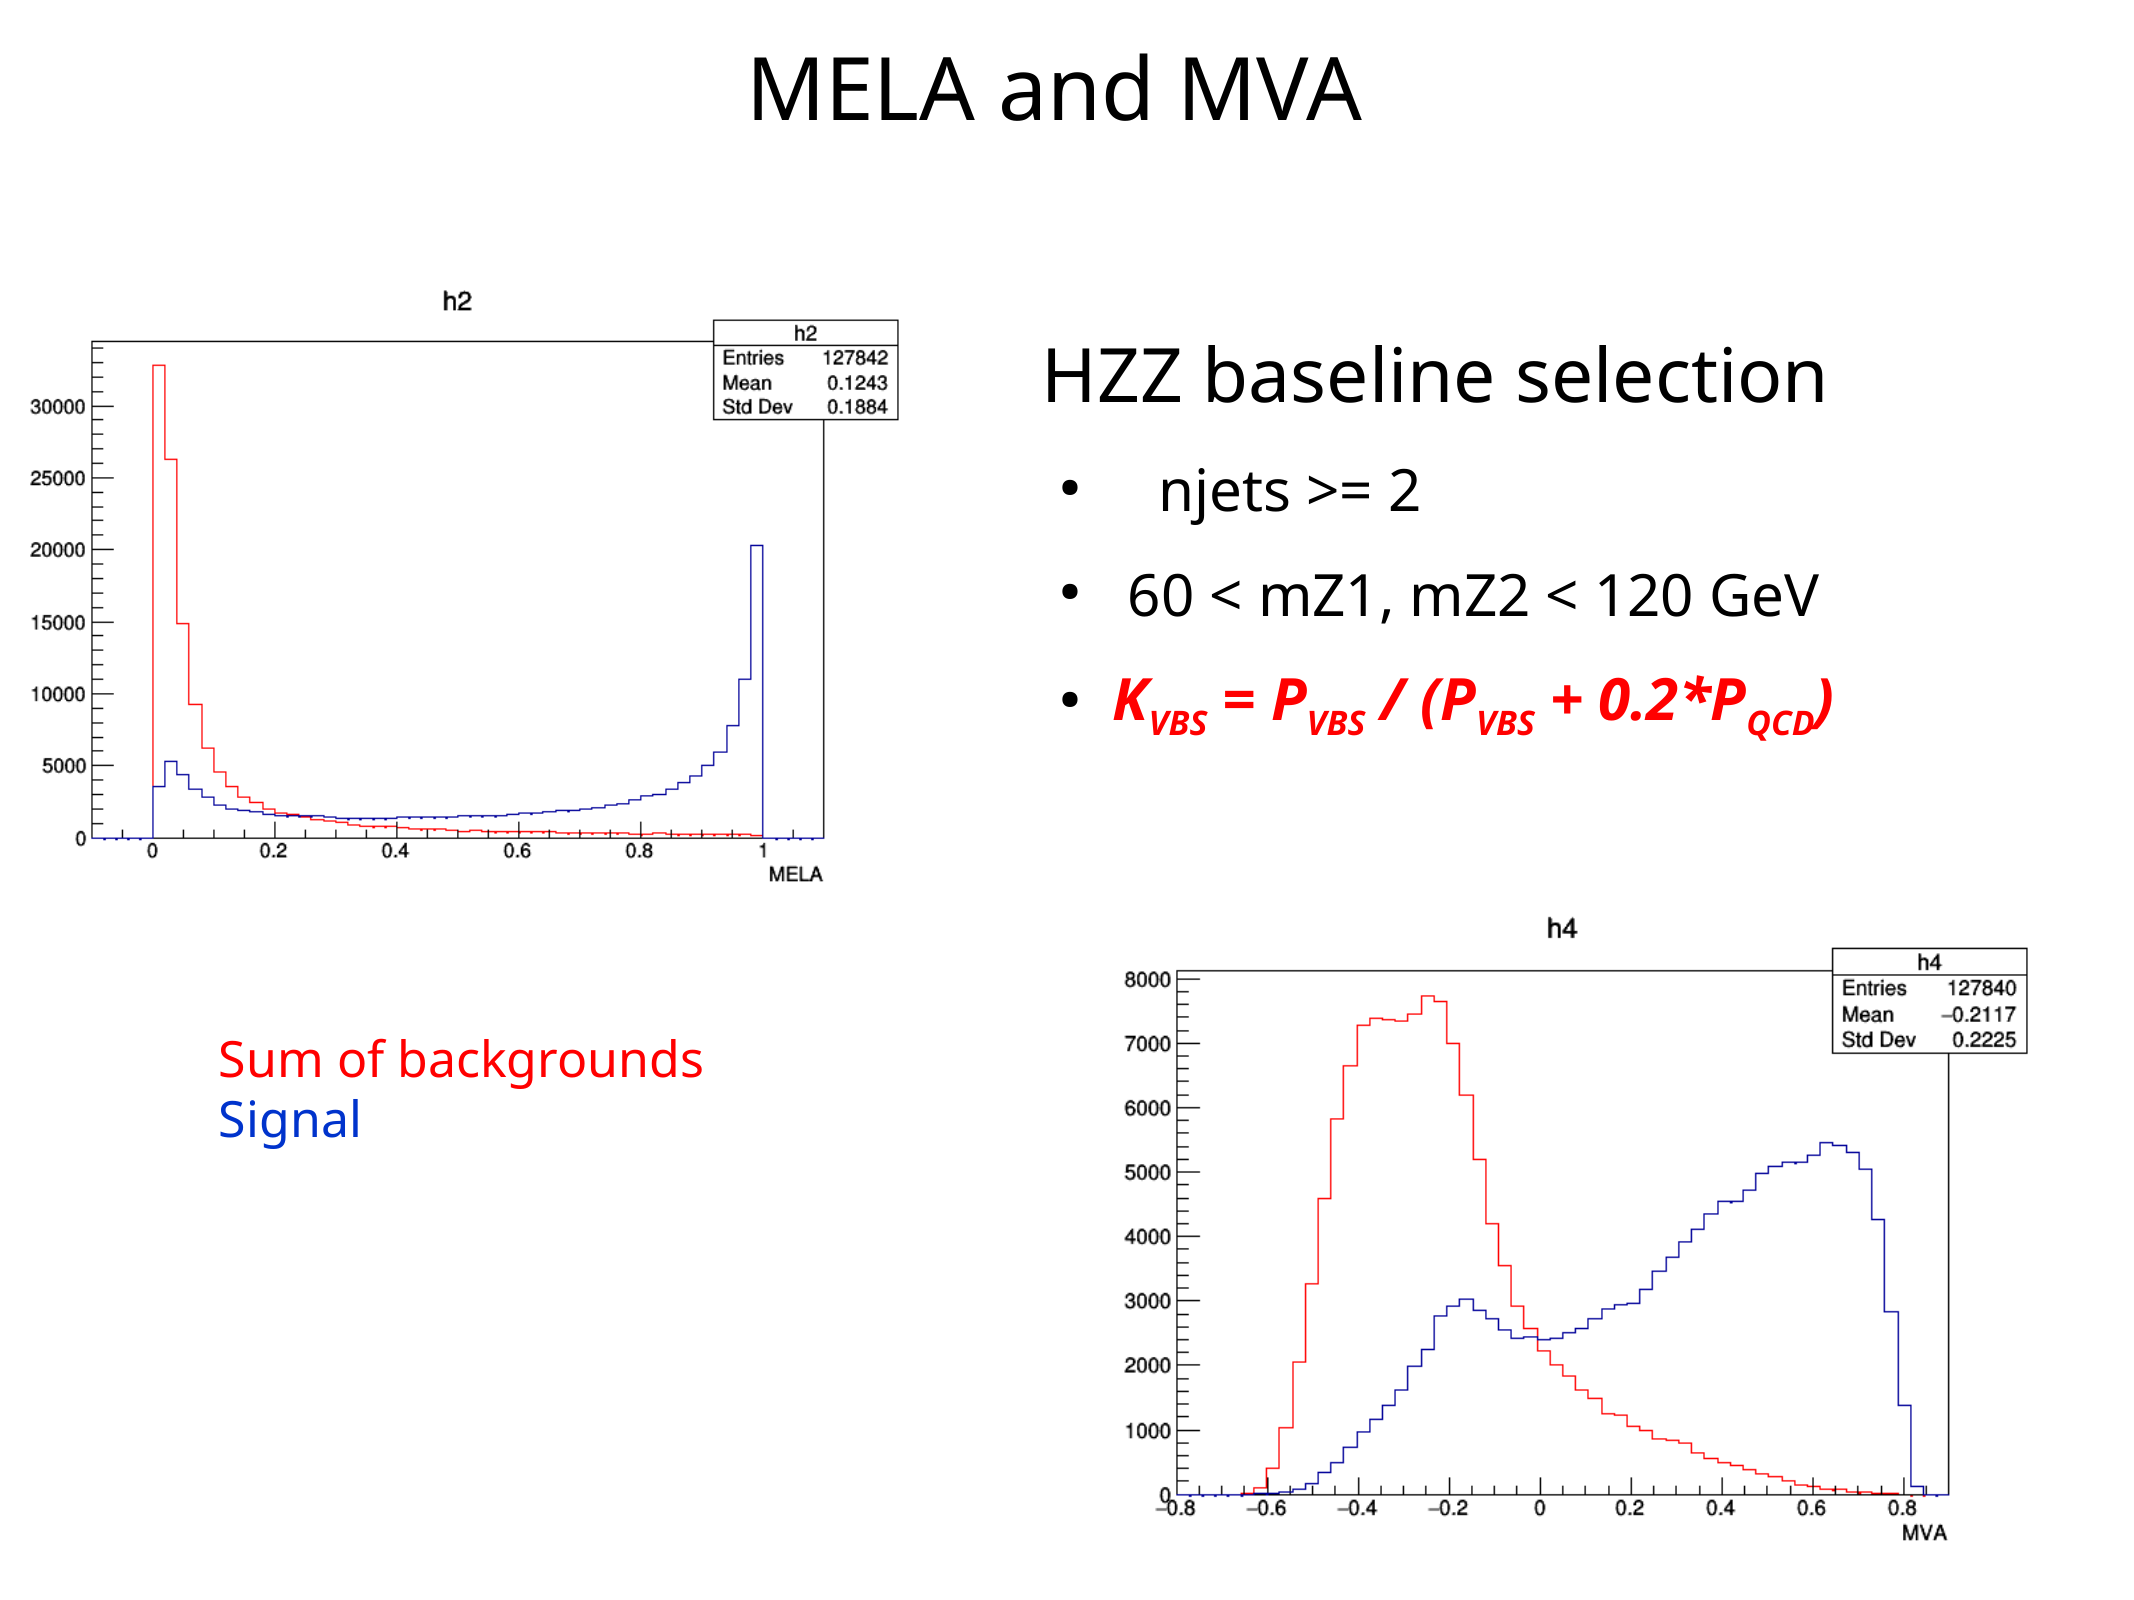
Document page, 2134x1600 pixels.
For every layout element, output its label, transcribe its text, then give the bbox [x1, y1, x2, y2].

text_box Sum of backgrounds Signal [204, 1019, 720, 1155]
picture [0, 280, 916, 901]
text_box HZZ baseline selection njets >= 2 60 < mZ1, mZ2 < 120 GeV KVBS = PVBS / (PVBS + 0.2*PQCD) [975, 315, 2044, 841]
picture [1080, 906, 2046, 1561]
title MELA and MVA [14, 8, 2117, 165]
